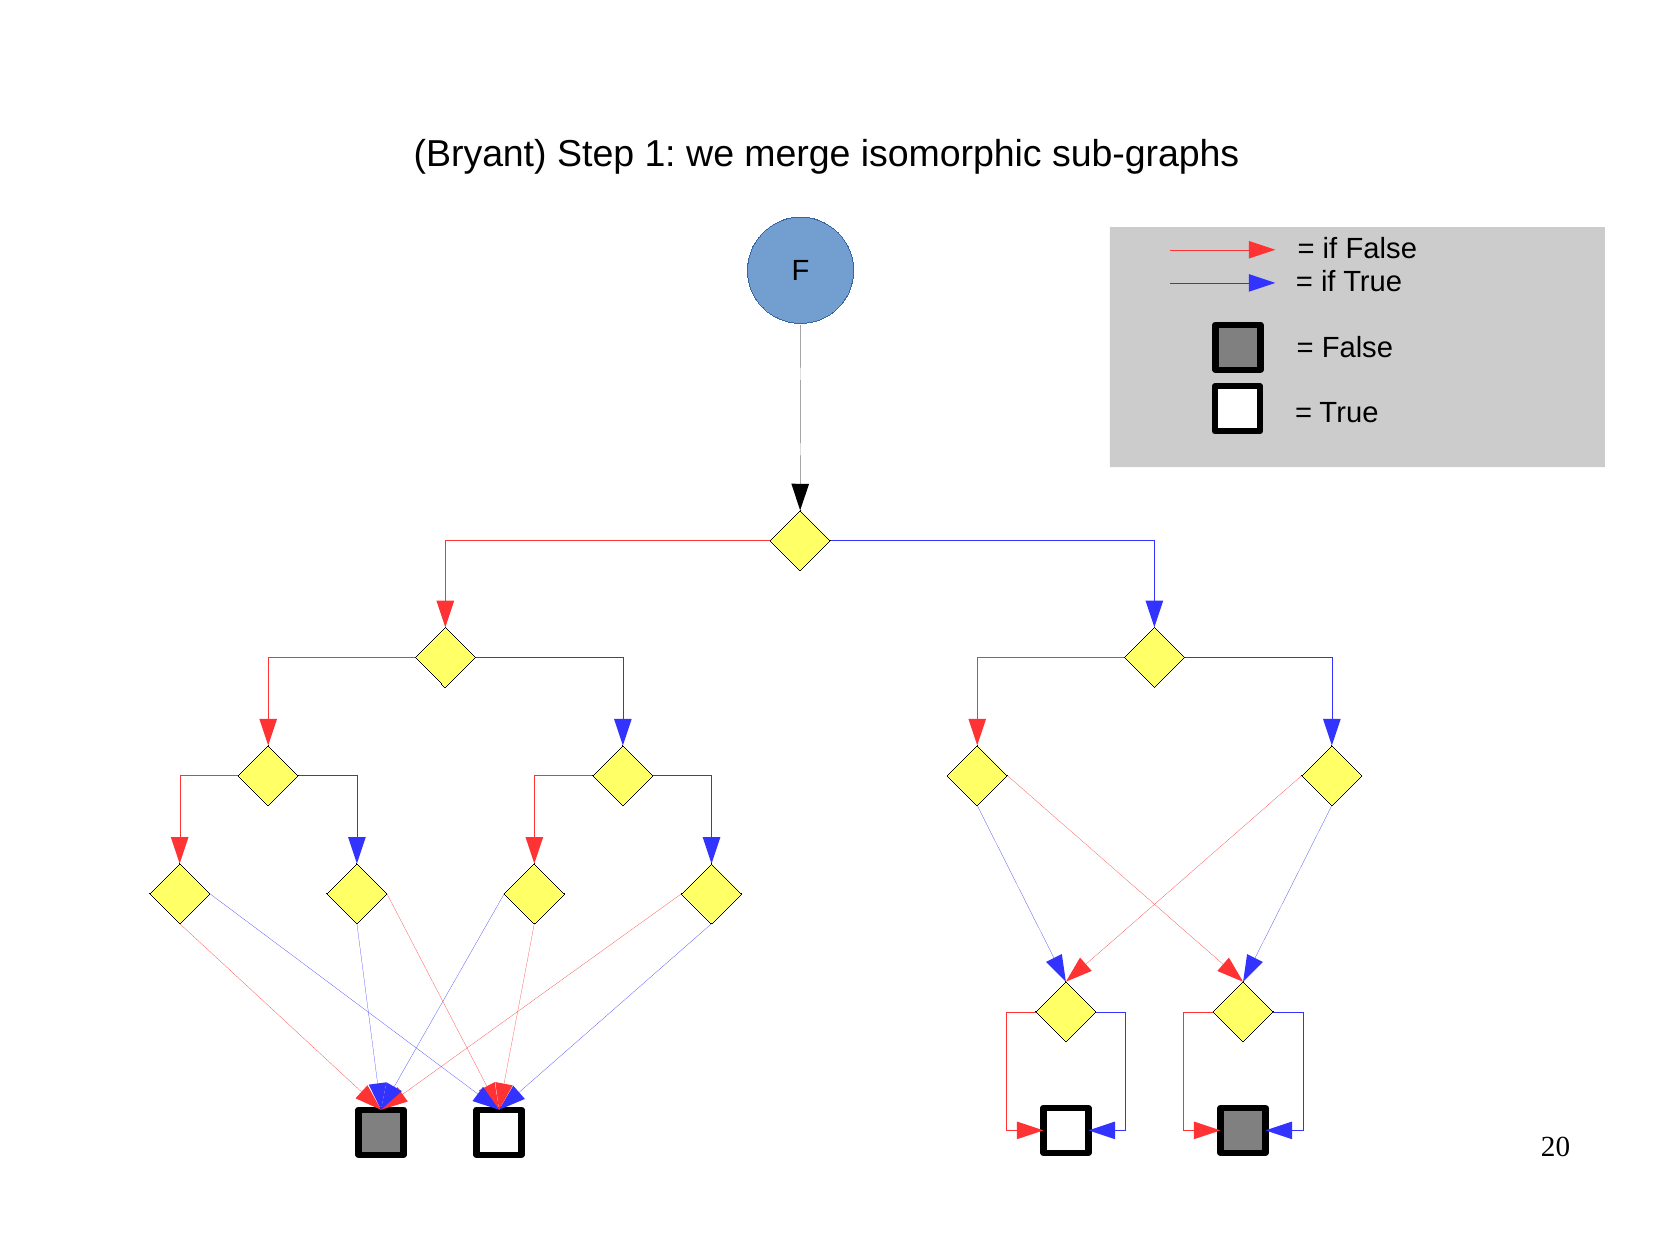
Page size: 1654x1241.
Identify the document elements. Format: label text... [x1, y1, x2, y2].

text_box [681, 863, 742, 924]
text_box [1043, 1107, 1089, 1153]
text_box [947, 745, 1008, 806]
title (Bryant) Step 1: we merge isomorphic sub-graphs [82, 49, 1571, 257]
text_box [1124, 627, 1185, 688]
text_box [149, 863, 210, 924]
text_box [1213, 981, 1274, 1042]
text_box [1215, 386, 1261, 432]
text_box [1215, 324, 1261, 370]
text_box F [747, 257, 854, 324]
text_box [415, 627, 476, 688]
text_box [476, 1109, 522, 1155]
text_box [504, 863, 565, 924]
text_box [358, 1109, 404, 1155]
text_box [1220, 1107, 1266, 1153]
text_box [1301, 745, 1362, 806]
text_box [1035, 981, 1096, 1042]
text_box = if False = if True = False = True [1109, 227, 1605, 468]
text_box [592, 745, 653, 806]
text_box [770, 510, 831, 571]
text_box [326, 863, 387, 924]
text_box [238, 745, 299, 806]
